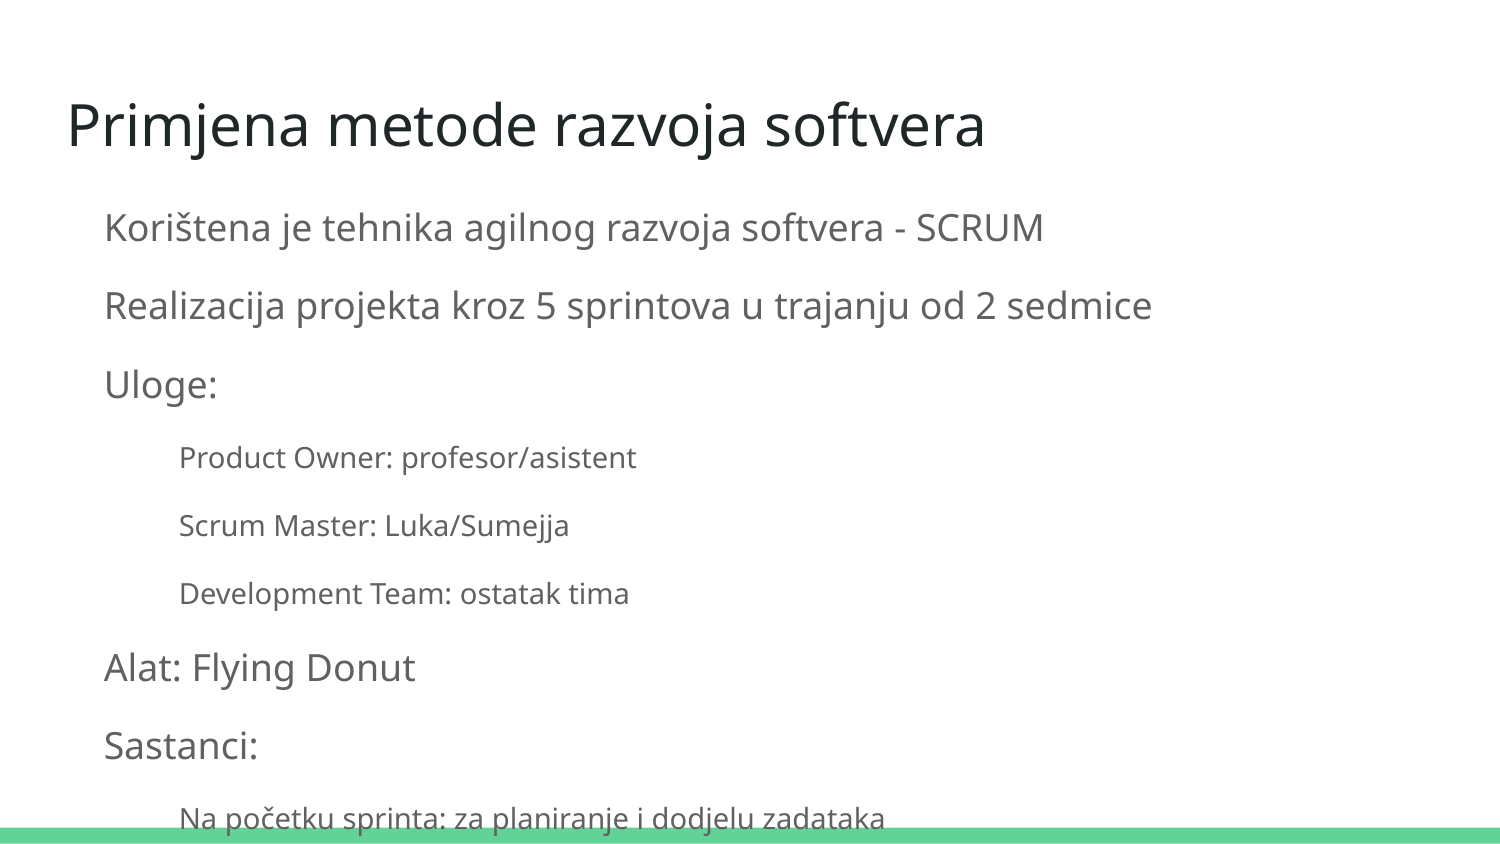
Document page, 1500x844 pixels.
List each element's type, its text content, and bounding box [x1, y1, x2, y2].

title Primjena metode razvoja softvera [51, 72, 1449, 167]
list Korištena je tehnika agilnog razvoja softvera - SCRUM Realizacija projekta kroz 5 sprintova u trajanju od 2 sedmice Uloge: Product Owner: profesor/asistent Scrum Master: Luka/Sumejja Development Team: ostatak tima Alat: Flying Donut Sastanci: Na početku sprinta: za planiranje i dodjelu zadataka Sedmično: za praćenje napretka [51, 189, 1449, 750]
